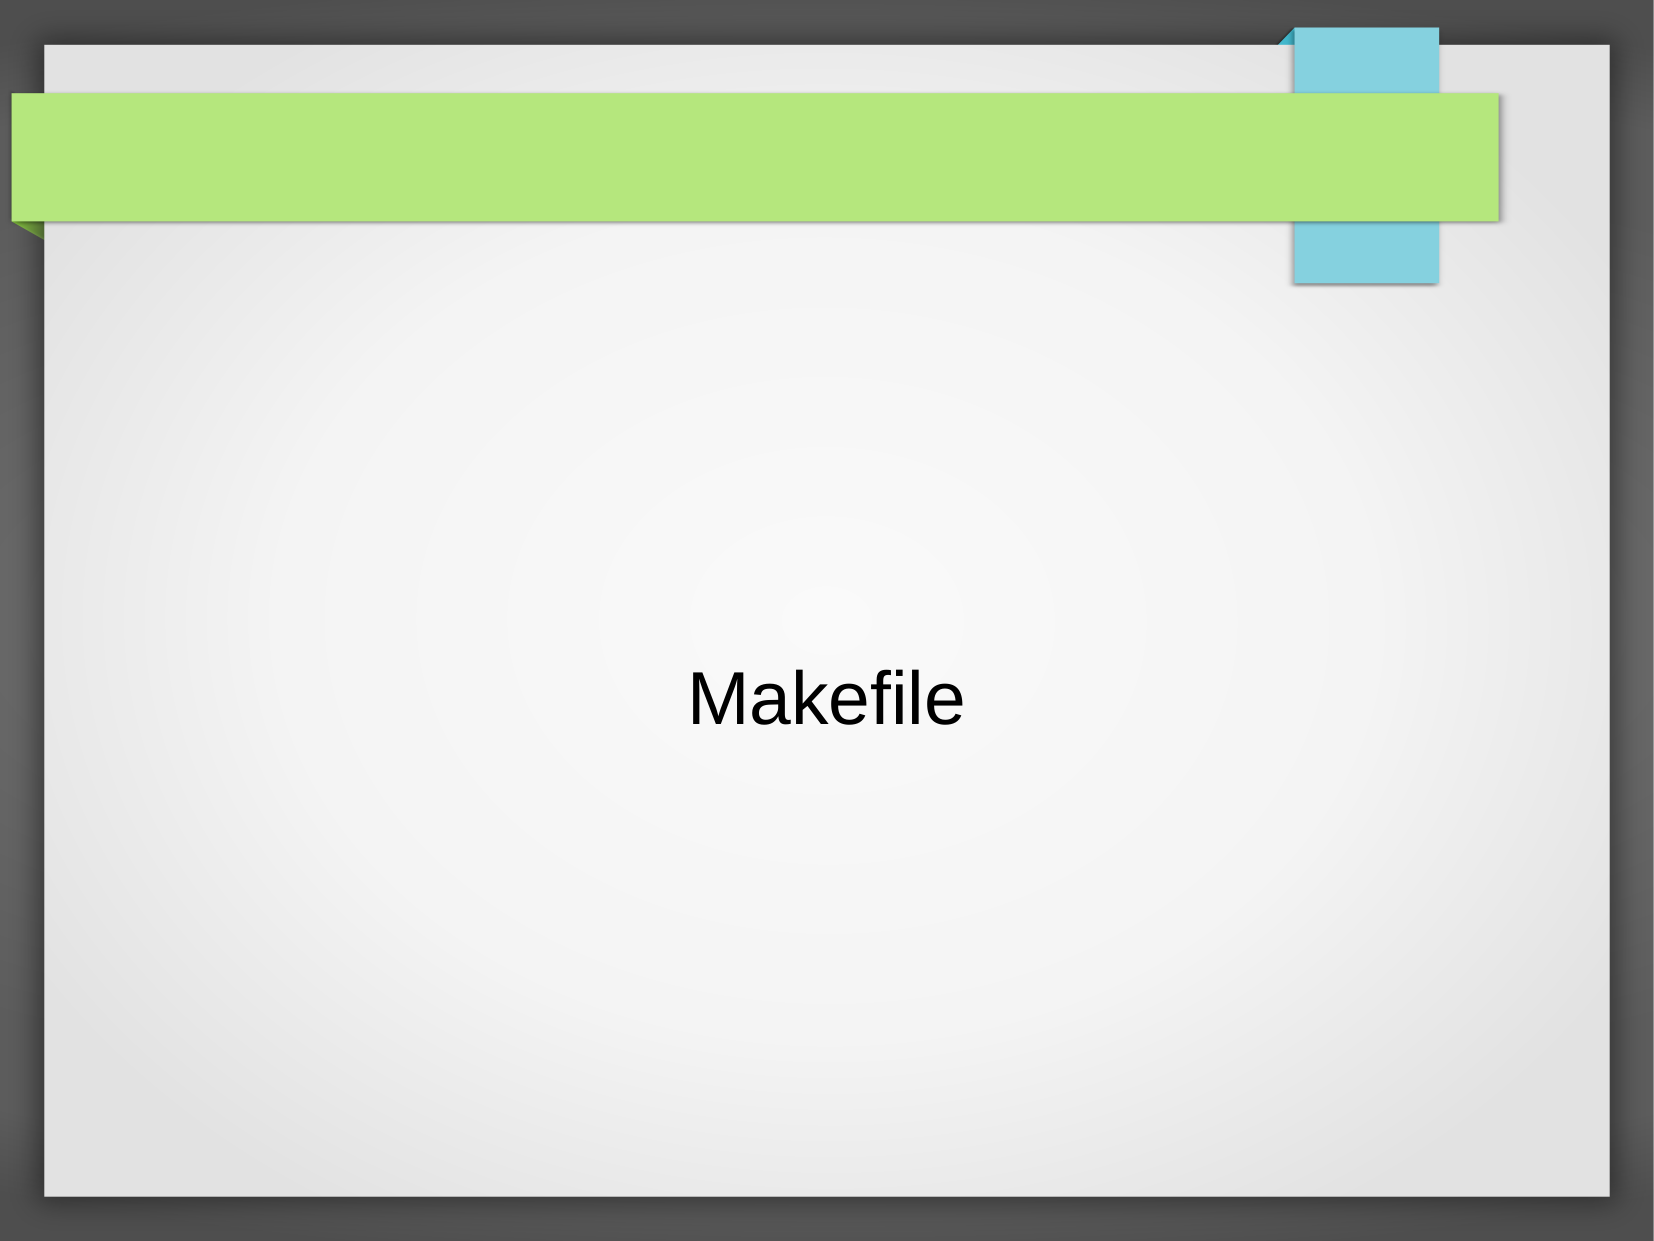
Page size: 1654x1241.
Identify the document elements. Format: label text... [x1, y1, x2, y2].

picture [0, 0, 1654, 1241]
title Makefile [59, 620, 1595, 778]
